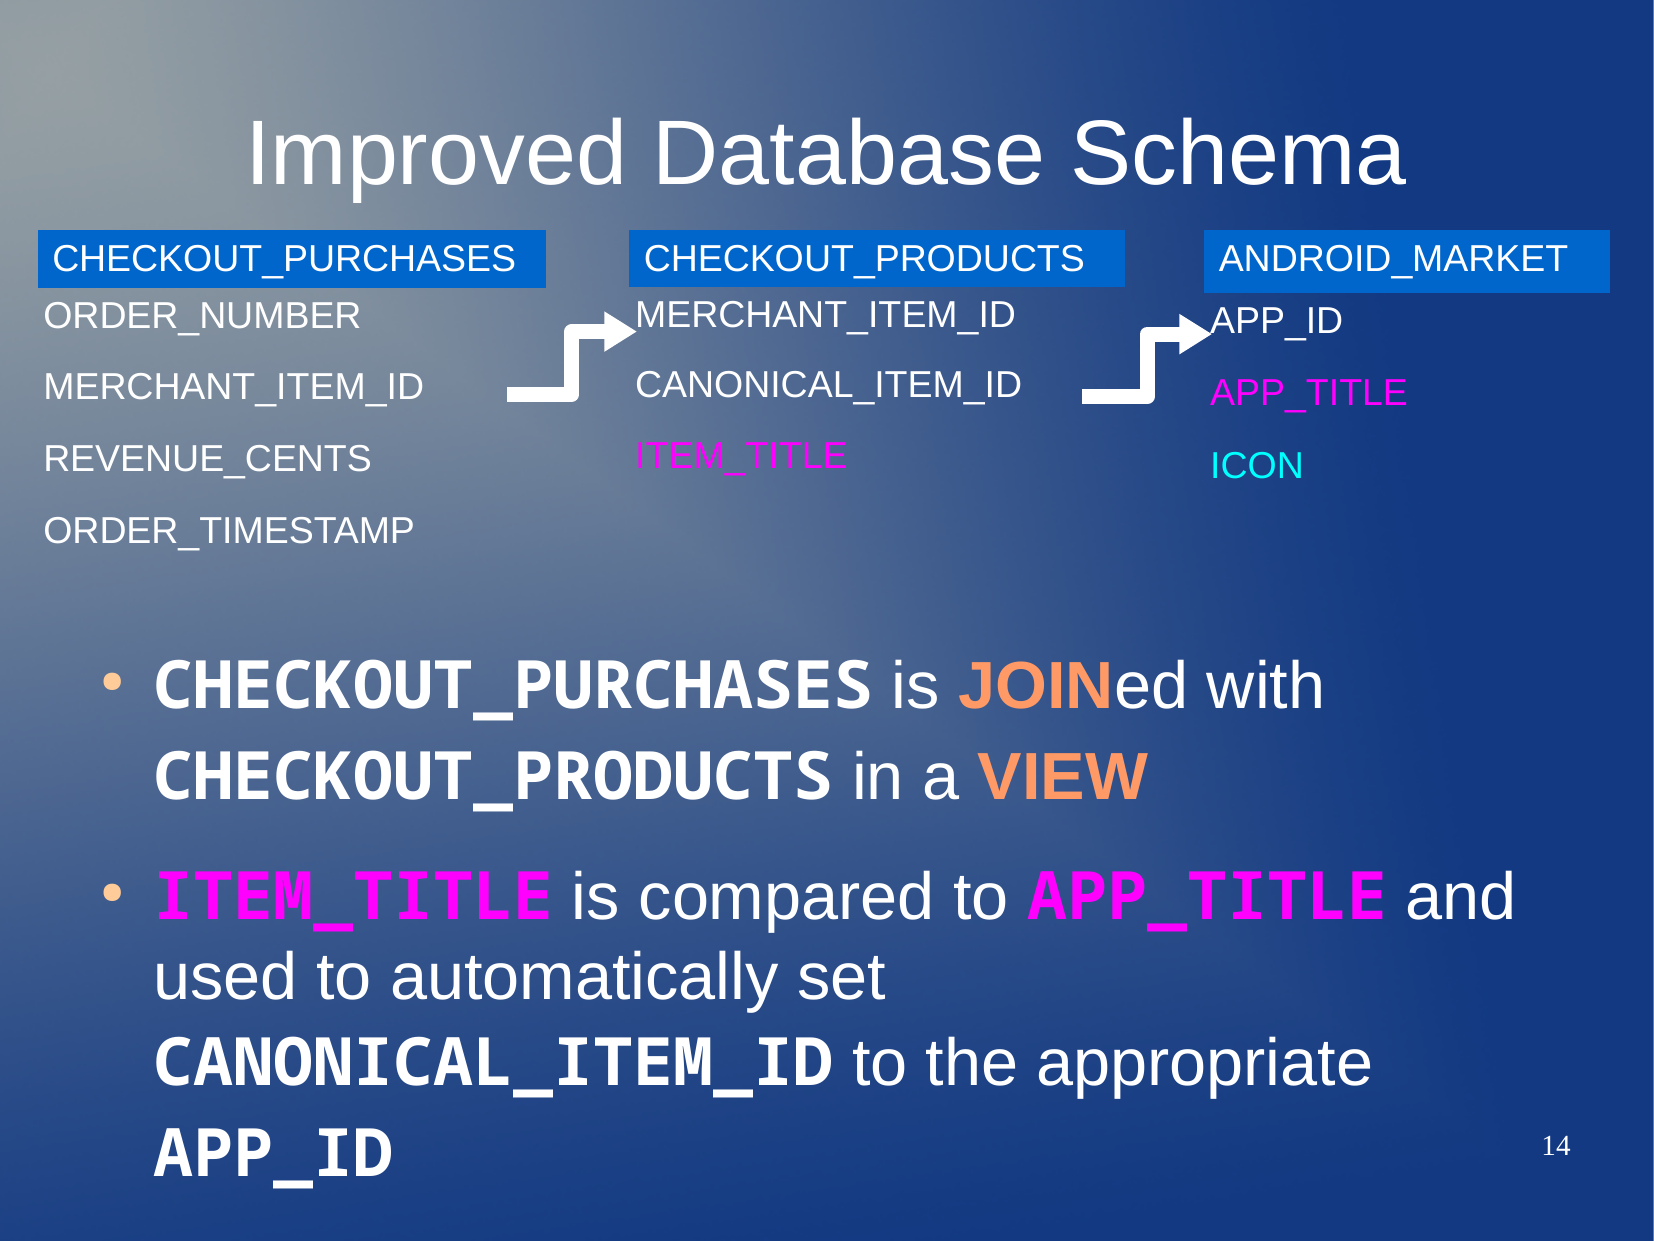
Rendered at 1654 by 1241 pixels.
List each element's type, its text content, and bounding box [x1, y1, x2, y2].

table_cell ORDER_TIMESTAMP [38, 504, 546, 562]
list CHECKOUT_PURCHASES is JOINed with CHECKOUT_PRODUCTS in a VIEW ITEM_TITLE is compared to APP_TITLE and used to automatically set CANONICAL_ITEM_ID to the appropriate APP_ID [82, 637, 1571, 1201]
table_cell MERCHANT_ITEM_ID [629, 287, 1125, 358]
table_header ANDROID_MARKET [1204, 230, 1610, 293]
picture [0, 0, 1654, 1241]
table_cell APP_TITLE [1204, 366, 1610, 438]
title Improved Database Schema [82, 49, 1571, 257]
table_cell APP_ID [1204, 293, 1610, 366]
table_cell ORDER_NUMBER [38, 288, 546, 360]
table_header CHECKOUT_PRODUCTS [629, 230, 1125, 287]
table_header CHECKOUT_PURCHASES [38, 230, 546, 288]
table_cell CANONICAL_ITEM_ID [629, 358, 1125, 428]
table_cell MERCHANT_ITEM_ID [38, 360, 546, 432]
table_cell REVENUE_CENTS [38, 432, 546, 504]
table_cell ITEM_TITLE [629, 428, 1125, 499]
table_cell ICON [1204, 438, 1610, 511]
